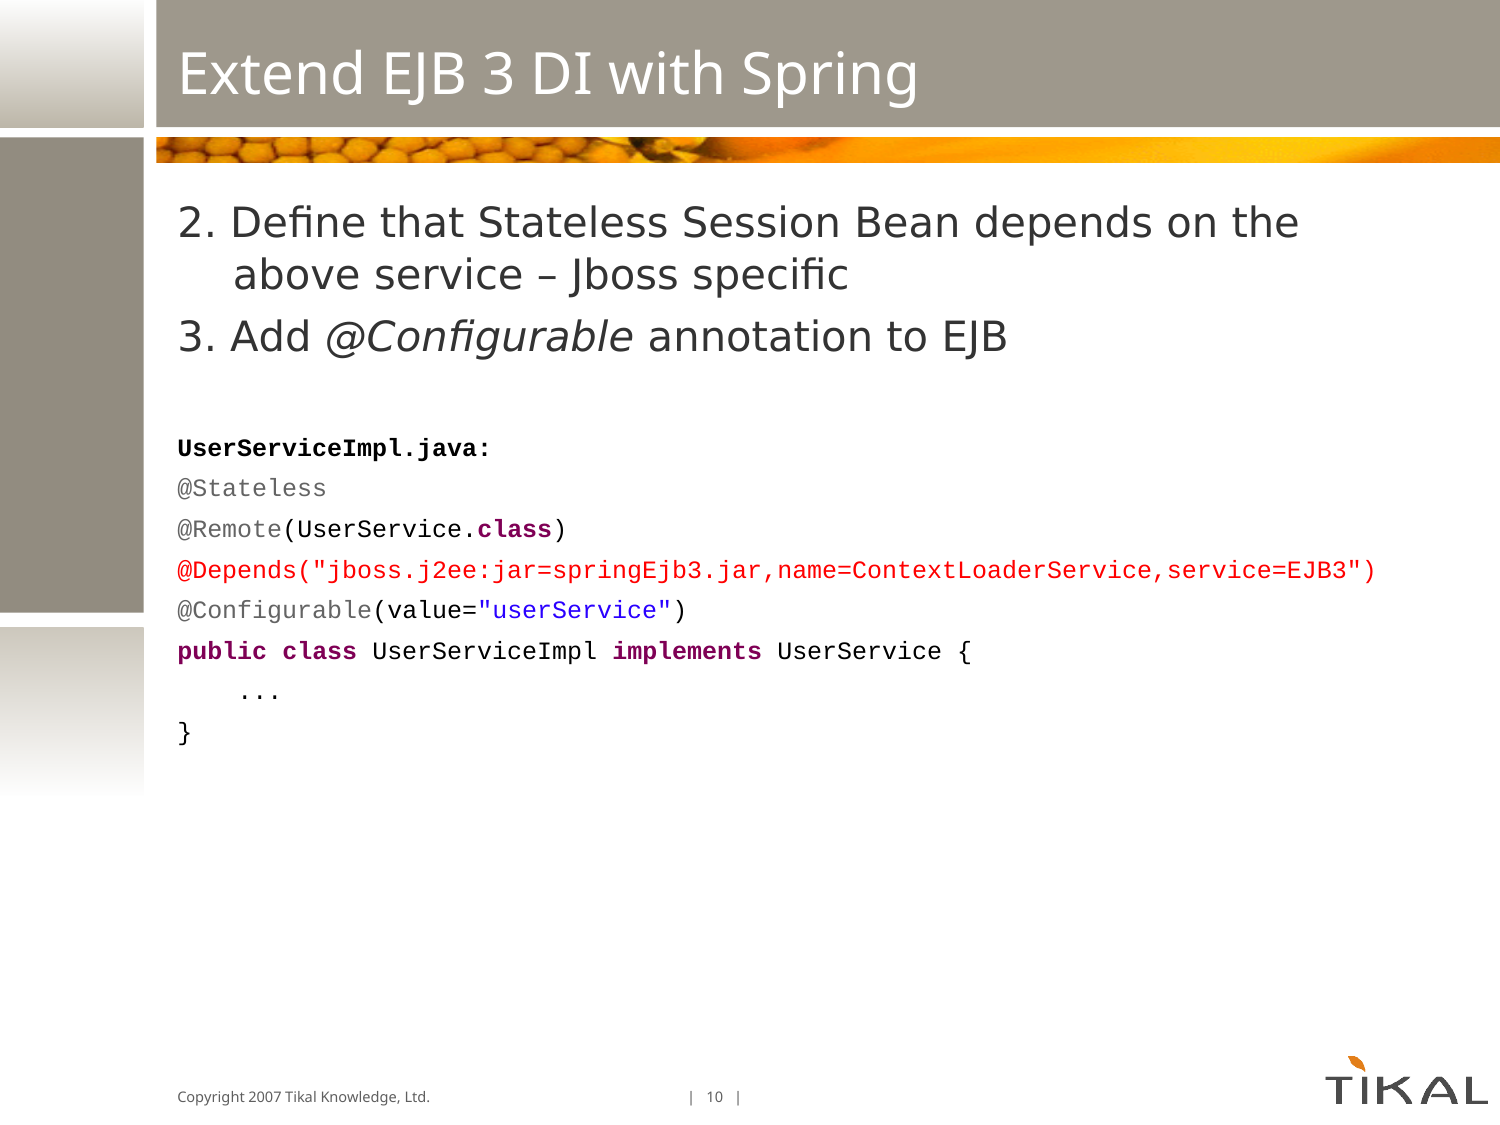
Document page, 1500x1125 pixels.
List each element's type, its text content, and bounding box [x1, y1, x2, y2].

list 2. Define that Stateless Session Bean depends on the above service – Jboss specific 3. Add @Configurable annotation to EJB UserServiceImpl.java: @Stateless @Remote(UserService.class) @Depends("jboss.j2ee:jar=springEjb3.jar,name=ContextLoaderService,service=EJB3") @Configurable(value="userService") public class UserServiceImpl implements UserService { ... } [162, 187, 1450, 1038]
title Extend EJB 3 DI with Spring [162, 24, 1450, 126]
picture [1312, 1034, 1500, 1125]
picture [156, 137, 1500, 163]
